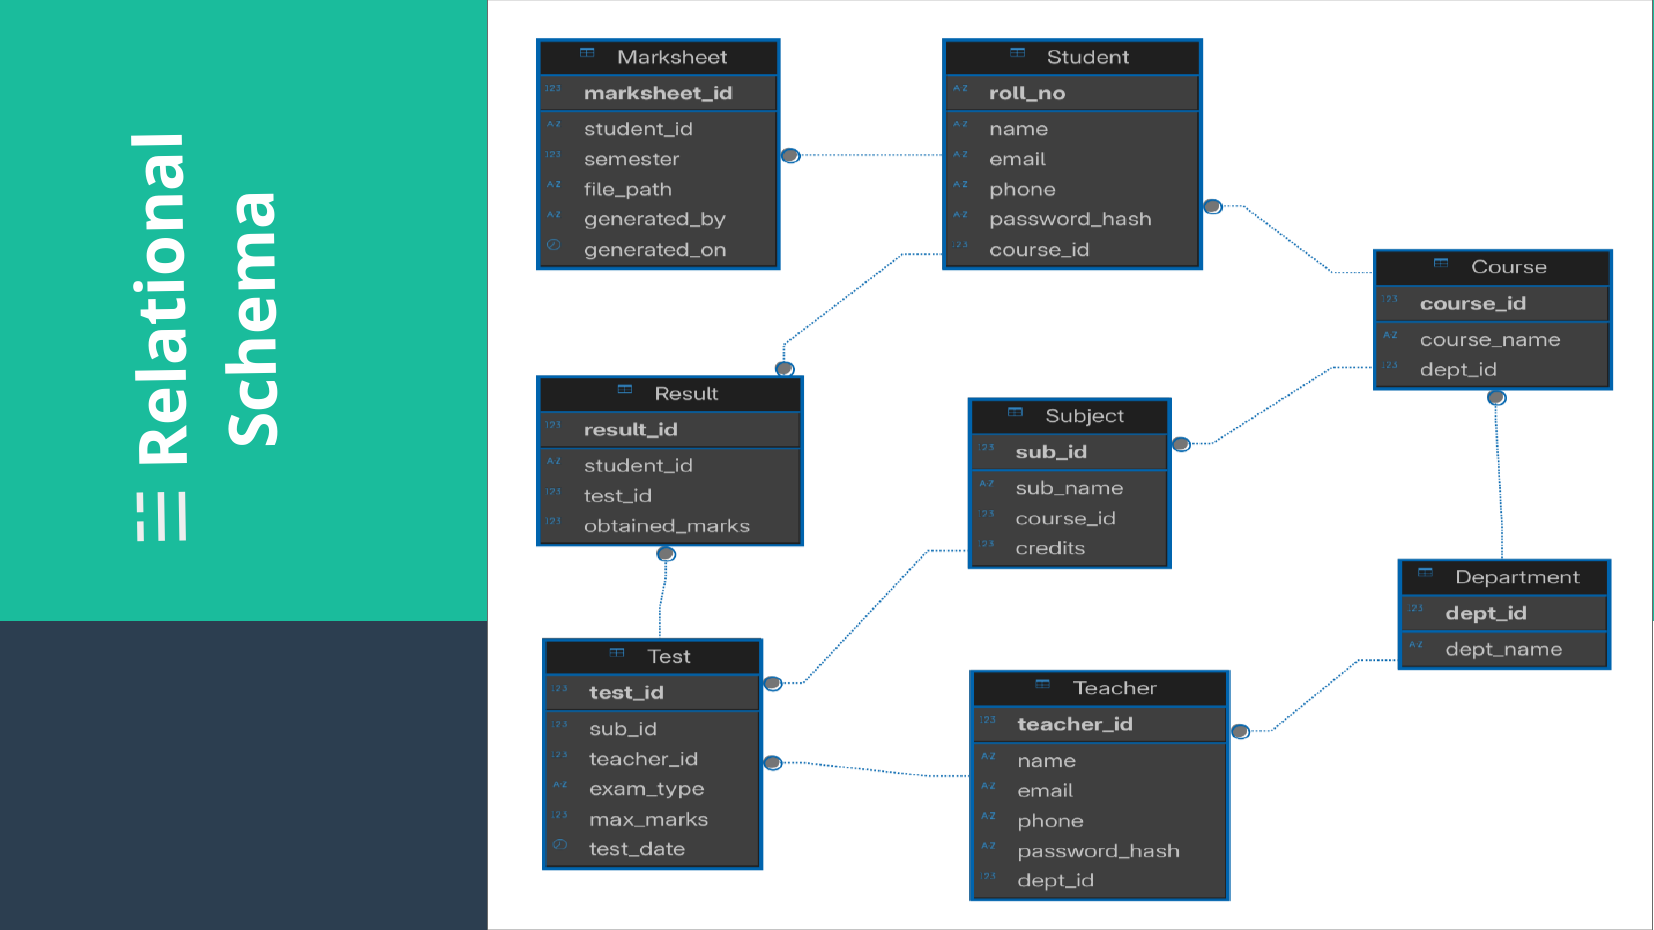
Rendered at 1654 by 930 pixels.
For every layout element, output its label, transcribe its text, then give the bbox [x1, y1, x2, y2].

picture [487, 0, 1653, 930]
title Relational Schema [109, 75, 301, 601]
